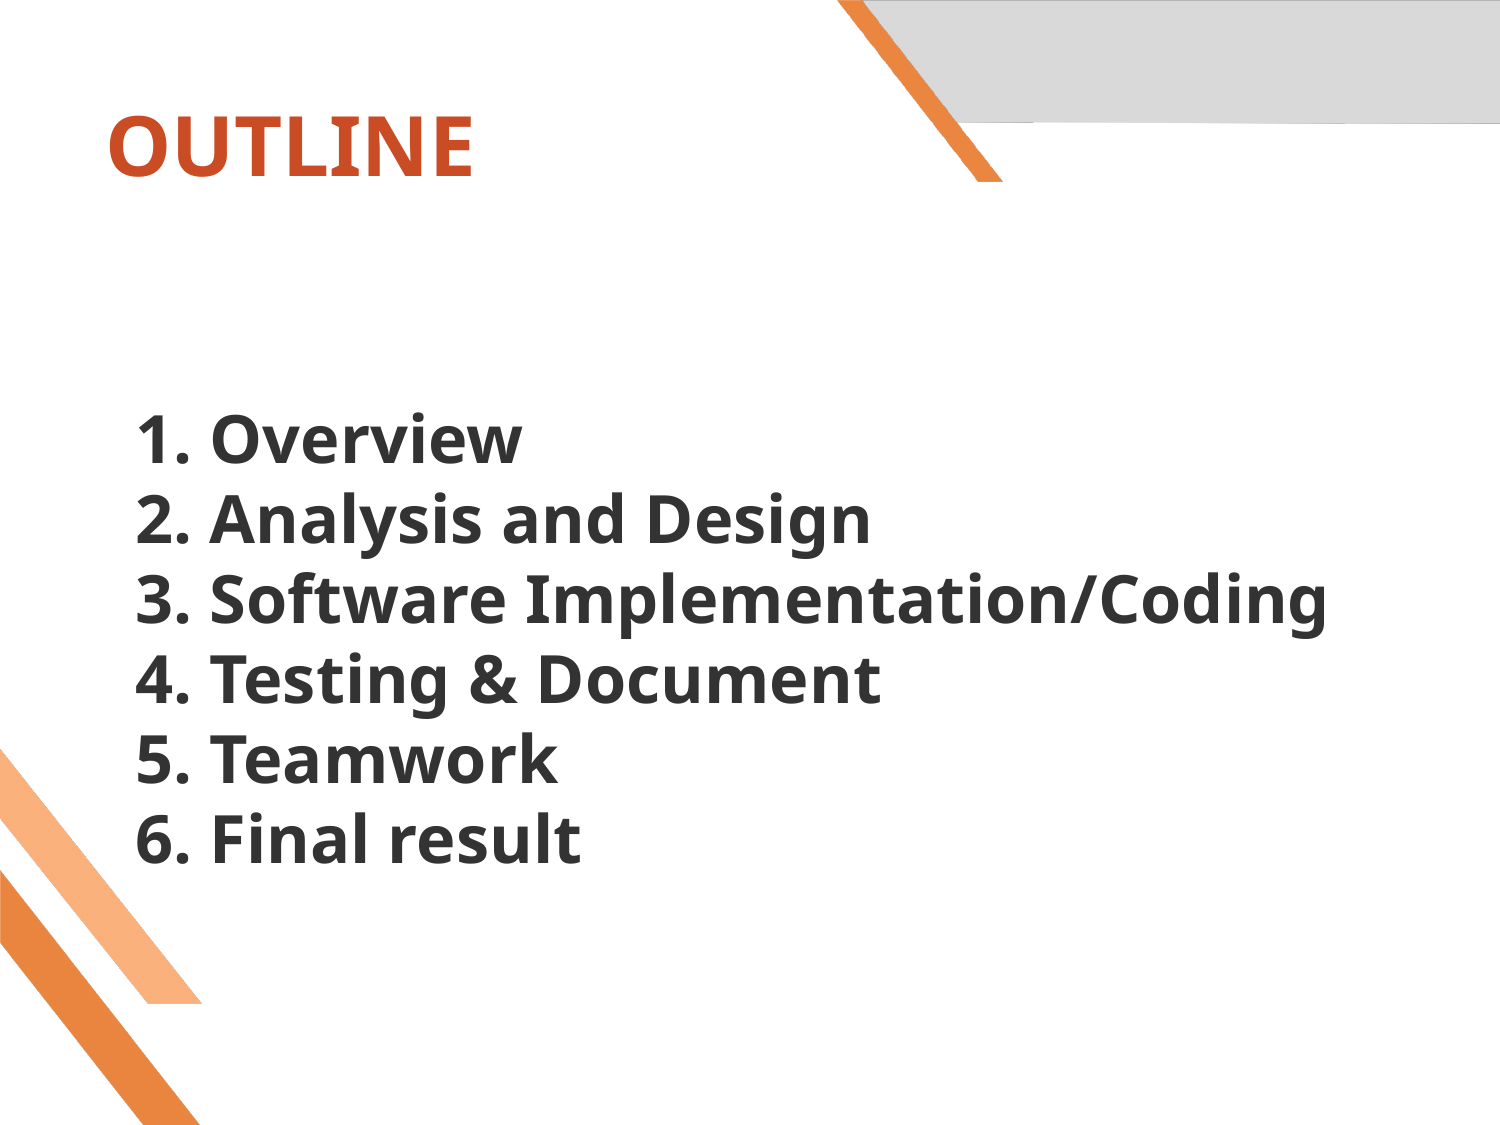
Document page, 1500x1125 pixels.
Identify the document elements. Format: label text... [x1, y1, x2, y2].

text_box OUTLINE [75, 77, 855, 209]
picture [837, 0, 1500, 182]
text_box 1. Overview 2. Analysis and Design 3. Software Implementation/Coding 4. Testing & Document 5. Teamwork 6. Final result [104, 208, 1470, 1065]
picture [0, 745, 200, 1125]
